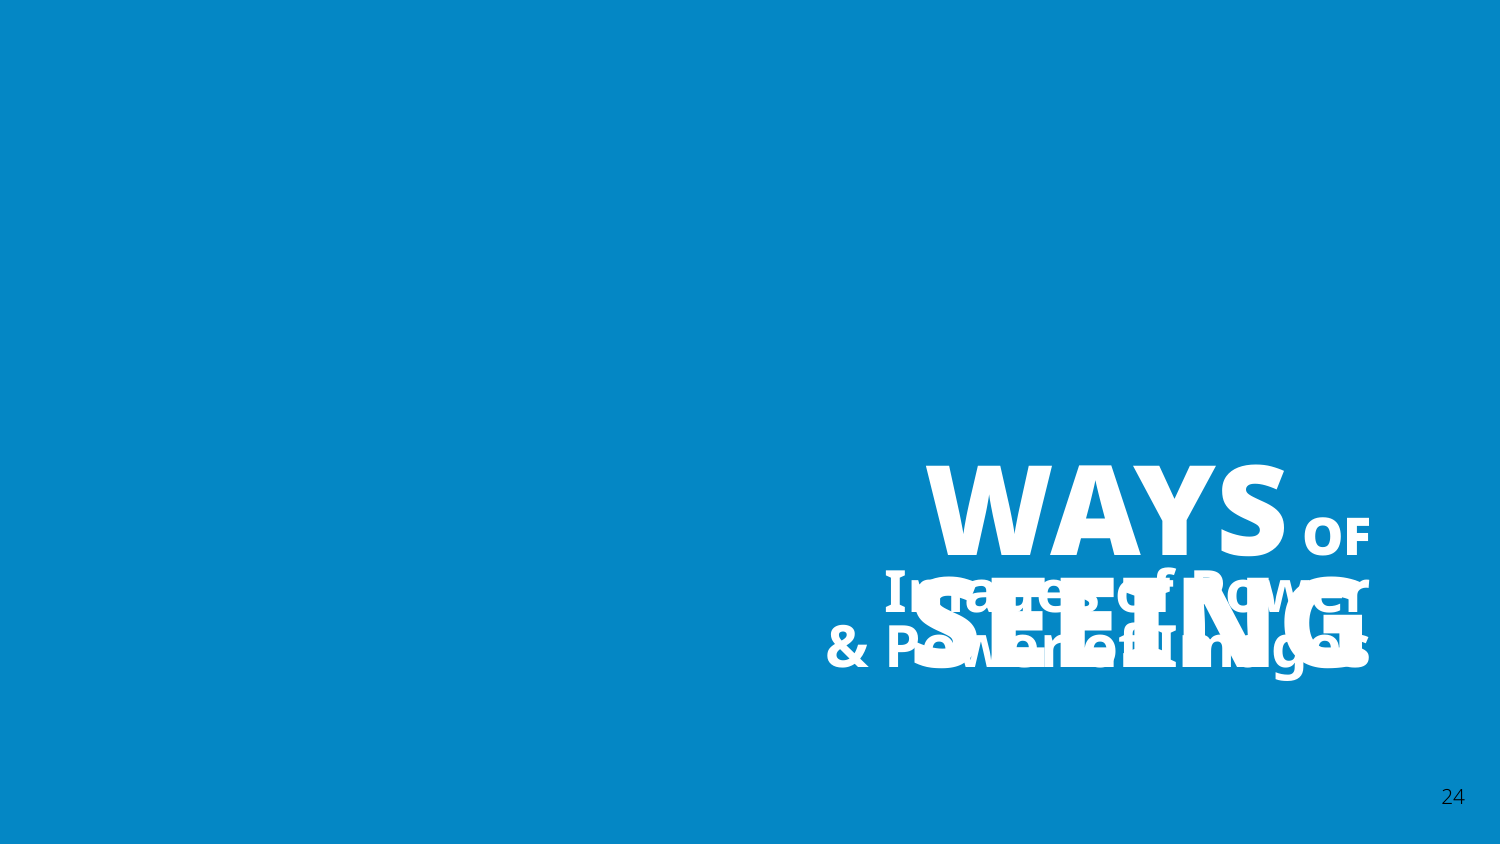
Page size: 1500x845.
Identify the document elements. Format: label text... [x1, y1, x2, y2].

title Ways of Seeing [568, 450, 1387, 728]
title Images of Power & Power of Images [637, 552, 1387, 695]
